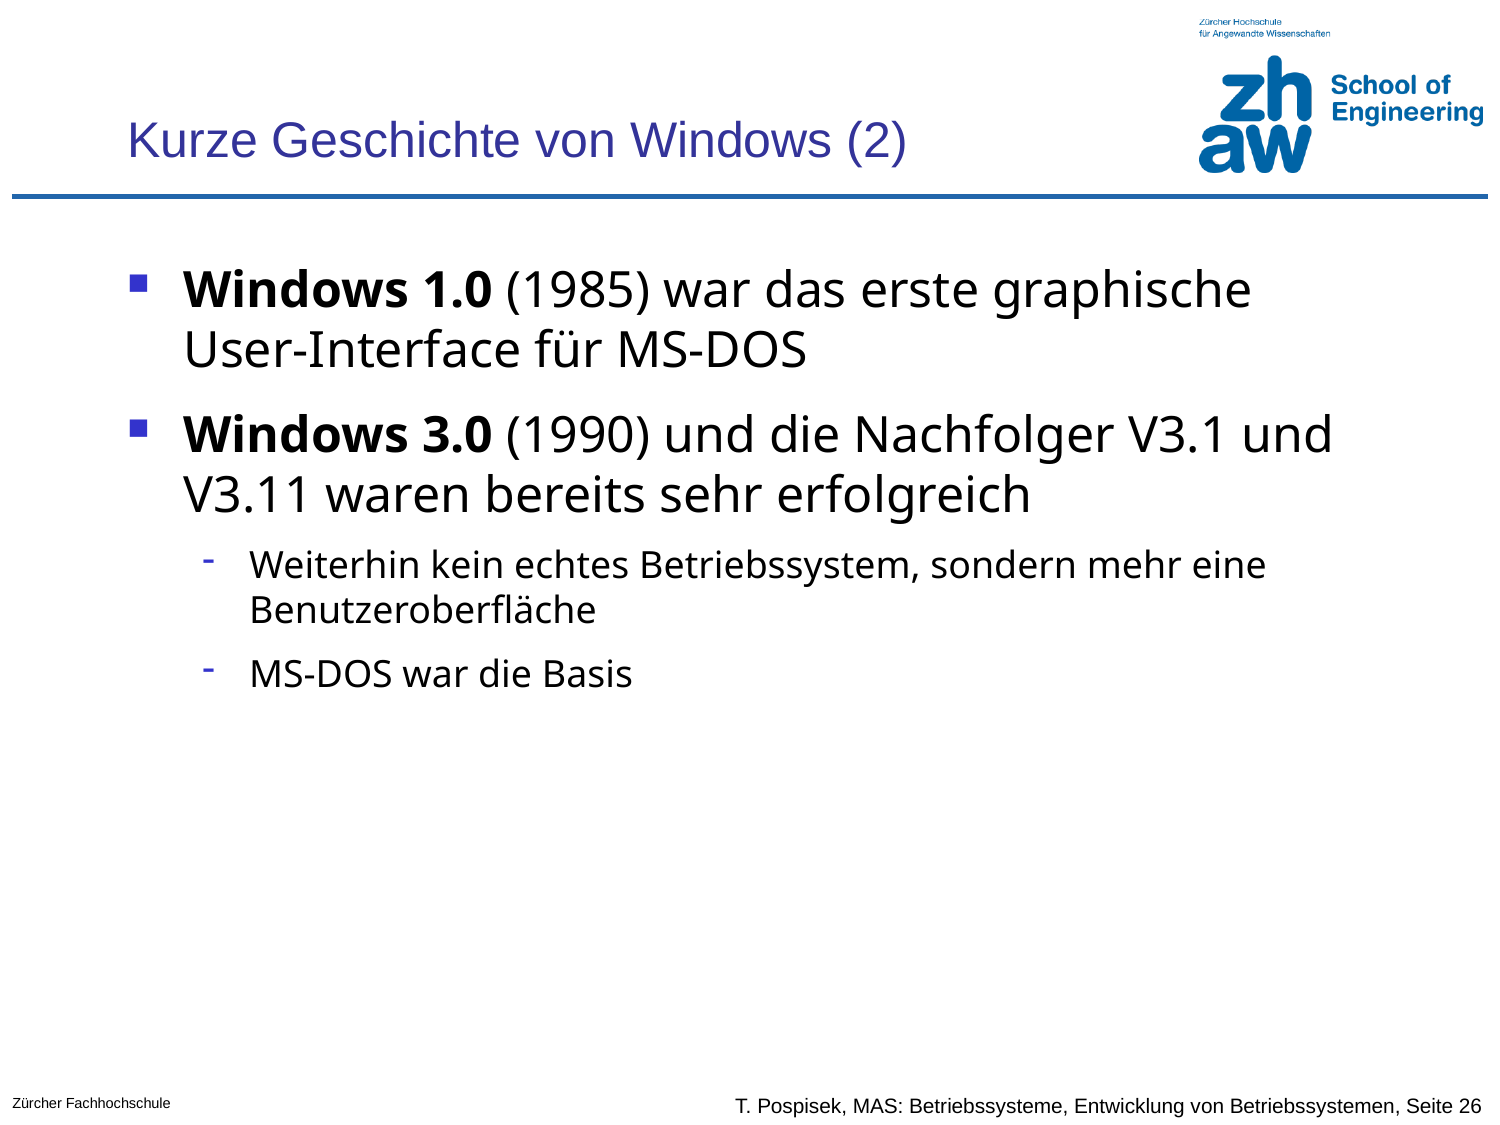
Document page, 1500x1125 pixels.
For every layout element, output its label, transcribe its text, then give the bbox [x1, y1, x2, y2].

picture [1199, 19, 1483, 173]
title Kurze Geschichte von Windows (2) [112, 50, 1391, 175]
list Windows 1.0 (1985) war das erste graphische User-Interface für MS-DOS Windows 3.0 (1990) und die Nachfolger V3.1 und V3.11 waren bereits sehr erfolgreich Weiterhin kein echtes Betriebssystem, sondern mehr eine Benutzeroberfläche MS-DOS war die Basis [112, 249, 1388, 1013]
